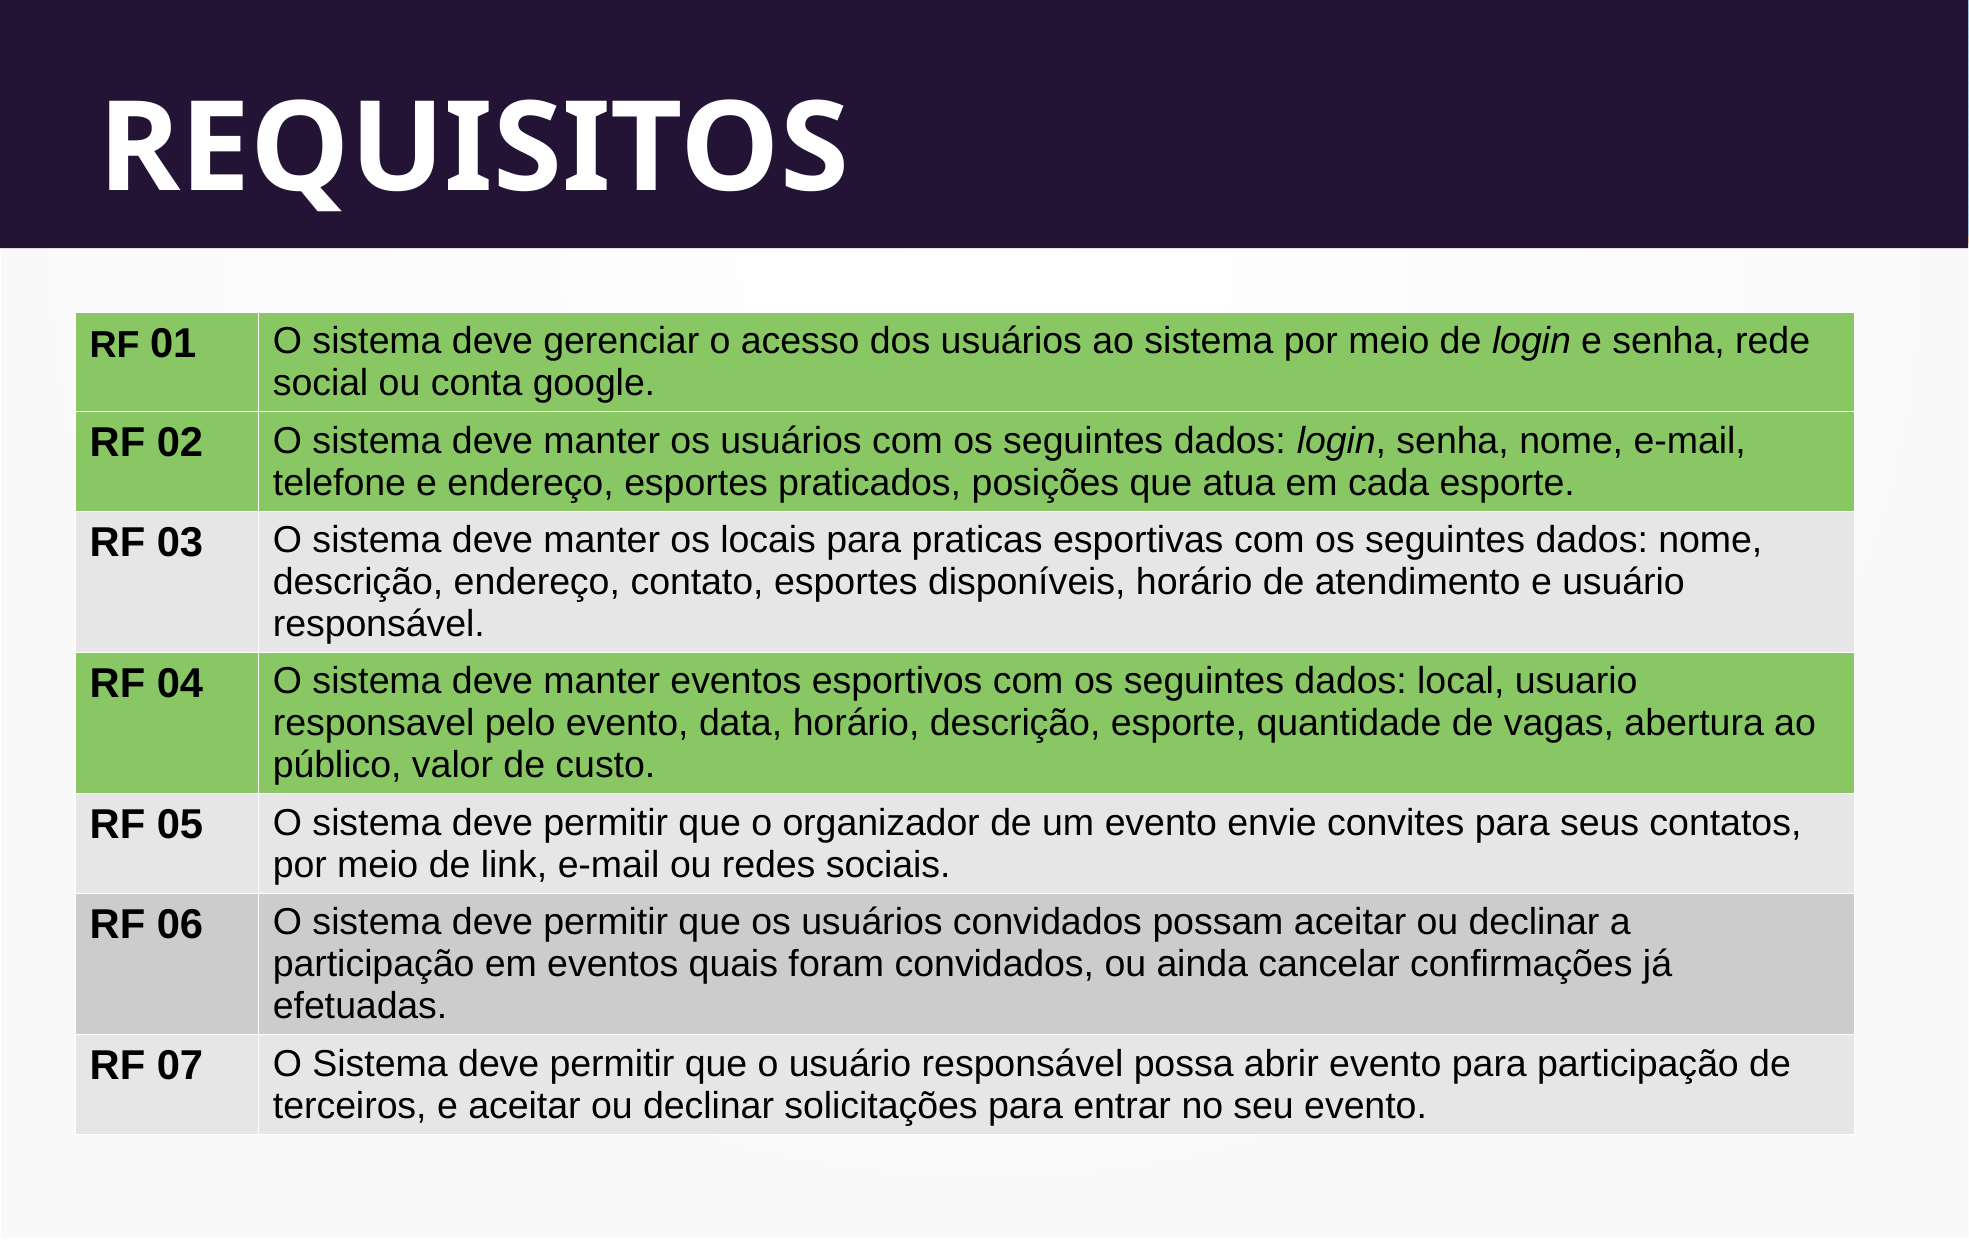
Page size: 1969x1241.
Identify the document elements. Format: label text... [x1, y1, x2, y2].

table_cell O sistema deve permitir que o organizador de um evento envie convites para seus contatos, por meio de link, e-mail ou redes sociais. [259, 794, 1854, 893]
table_cell RF 02 [76, 412, 258, 511]
title REQUISITOS [98, 19, 1870, 227]
table_cell O sistema deve manter os locais para praticas esportivas com os seguintes dados: nome, descrição, endereço, contato, esportes disponíveis, horário de atendimento e usuário responsável. [259, 512, 1854, 652]
table_cell RF 05 [76, 794, 258, 893]
table_cell O sistema deve permitir que os usuários convidados possam aceitar ou declinar a participação em eventos quais foram convidados, ou ainda cancelar confirmações já efetuadas. [259, 894, 1854, 1034]
table_cell O sistema deve manter eventos esportivos com os seguintes dados: local, usuario responsavel pelo evento, data, horário, descrição, esporte, quantidade de vagas, abertura ao público, valor de custo. [259, 653, 1854, 793]
table_cell RF 07 [76, 1035, 258, 1134]
table_cell RF 06 [76, 894, 258, 1034]
table_header O sistema deve gerenciar o acesso dos usuários ao sistema por meio de login e senha, rede social ou conta google. [259, 313, 1854, 411]
picture [0, 249, 1969, 1241]
table_cell O Sistema deve permitir que o usuário responsável possa abrir evento para participação de terceiros, e aceitar ou declinar solicitações para entrar no seu evento. [259, 1035, 1854, 1134]
table_cell O sistema deve manter os usuários com os seguintes dados: login, senha, nome, e-mail, telefone e endereço, esportes praticados, posições que atua em cada esporte. [259, 412, 1854, 511]
table_header RF 01 [76, 313, 258, 411]
table_cell RF 03 [76, 512, 258, 652]
table_cell RF 04 [76, 653, 258, 793]
